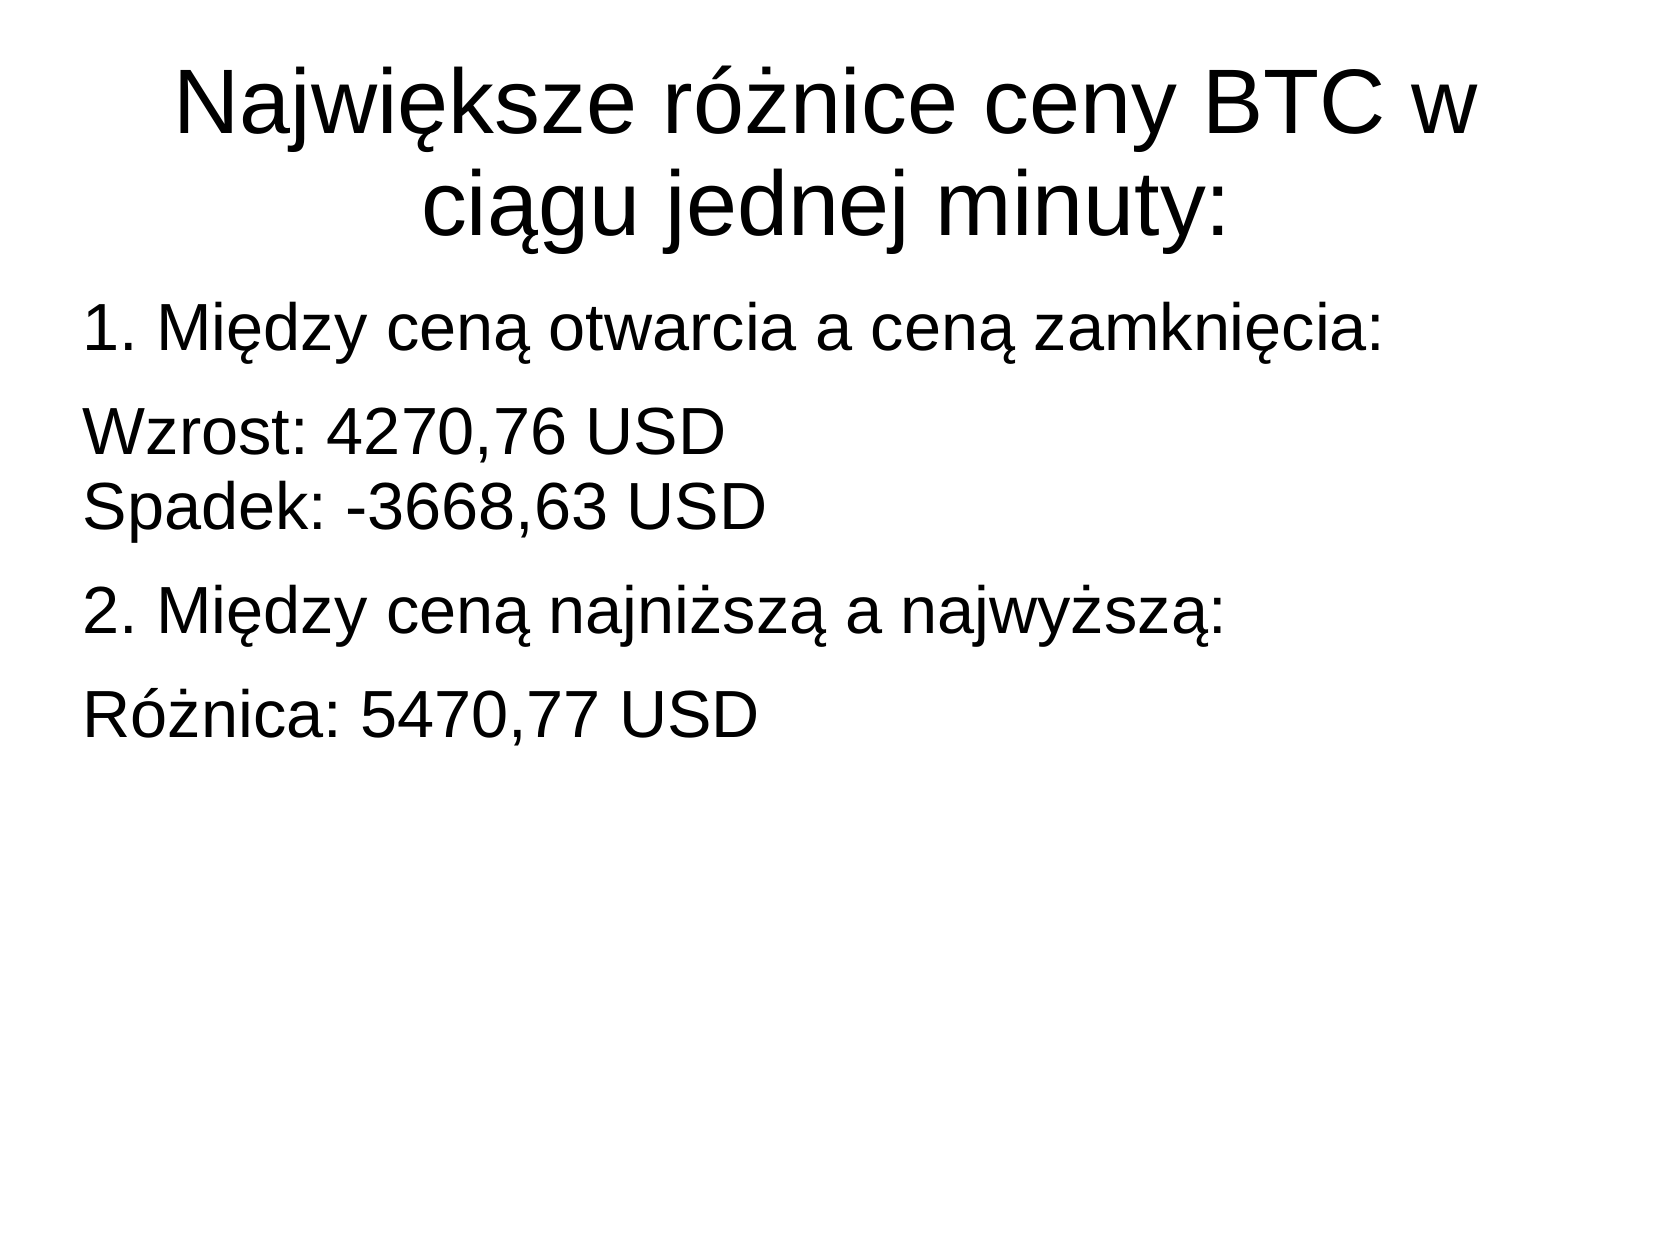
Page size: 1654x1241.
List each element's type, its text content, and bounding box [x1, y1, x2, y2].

title Największe różnice ceny BTC w ciągu jednej minuty: [82, 49, 1571, 257]
list 1. Między ceną otwarcia a ceną zamknięcia: Wzrost: 4270,76 USD Spadek: -3668,63 USD 2. Między ceną najniższą a najwyższą: Różnica: 5470,77 USD [82, 290, 1571, 1109]
